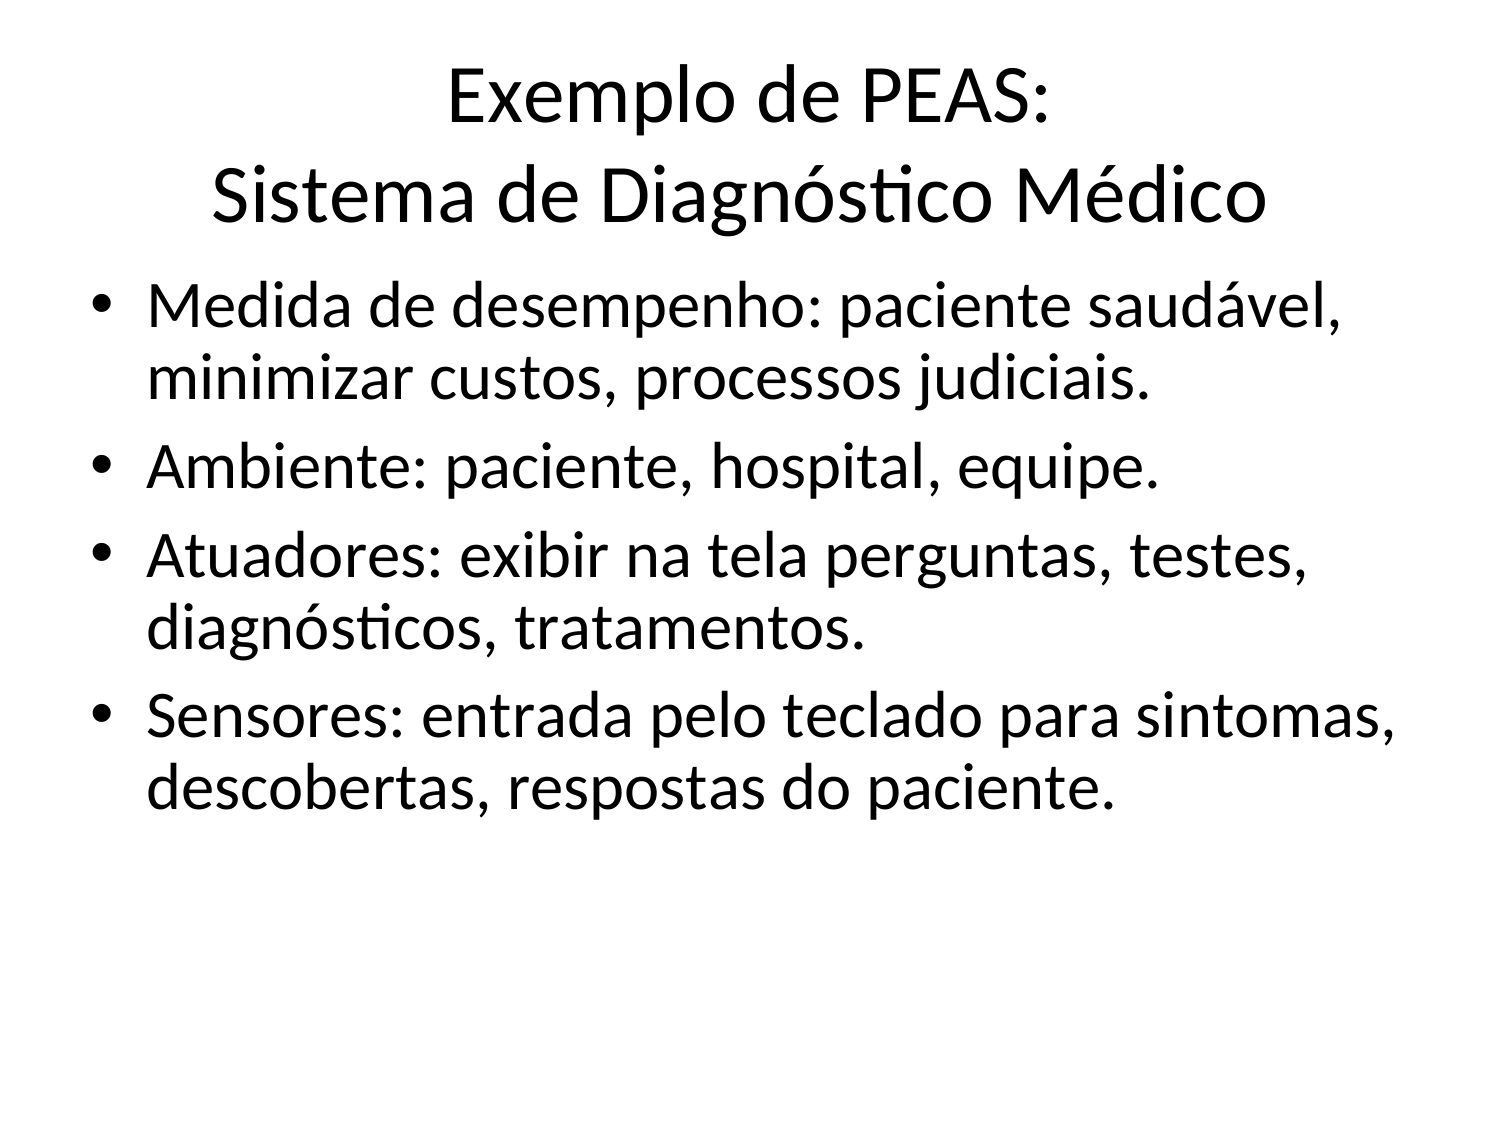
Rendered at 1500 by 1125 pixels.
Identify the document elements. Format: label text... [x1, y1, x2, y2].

list Medida de desempenho: paciente saudável, minimizar custos, processos judiciais. Ambiente: paciente, hospital, equipe. Atuadores: exibir na tela perguntas, testes, diagnósticos, tratamentos. Sensores: entrada pelo teclado para sintomas, descobertas, respostas do paciente. [75, 262, 1426, 1005]
title Exemplo de PEAS: Sistema de Diagnóstico Médico [75, 31, 1426, 247]
